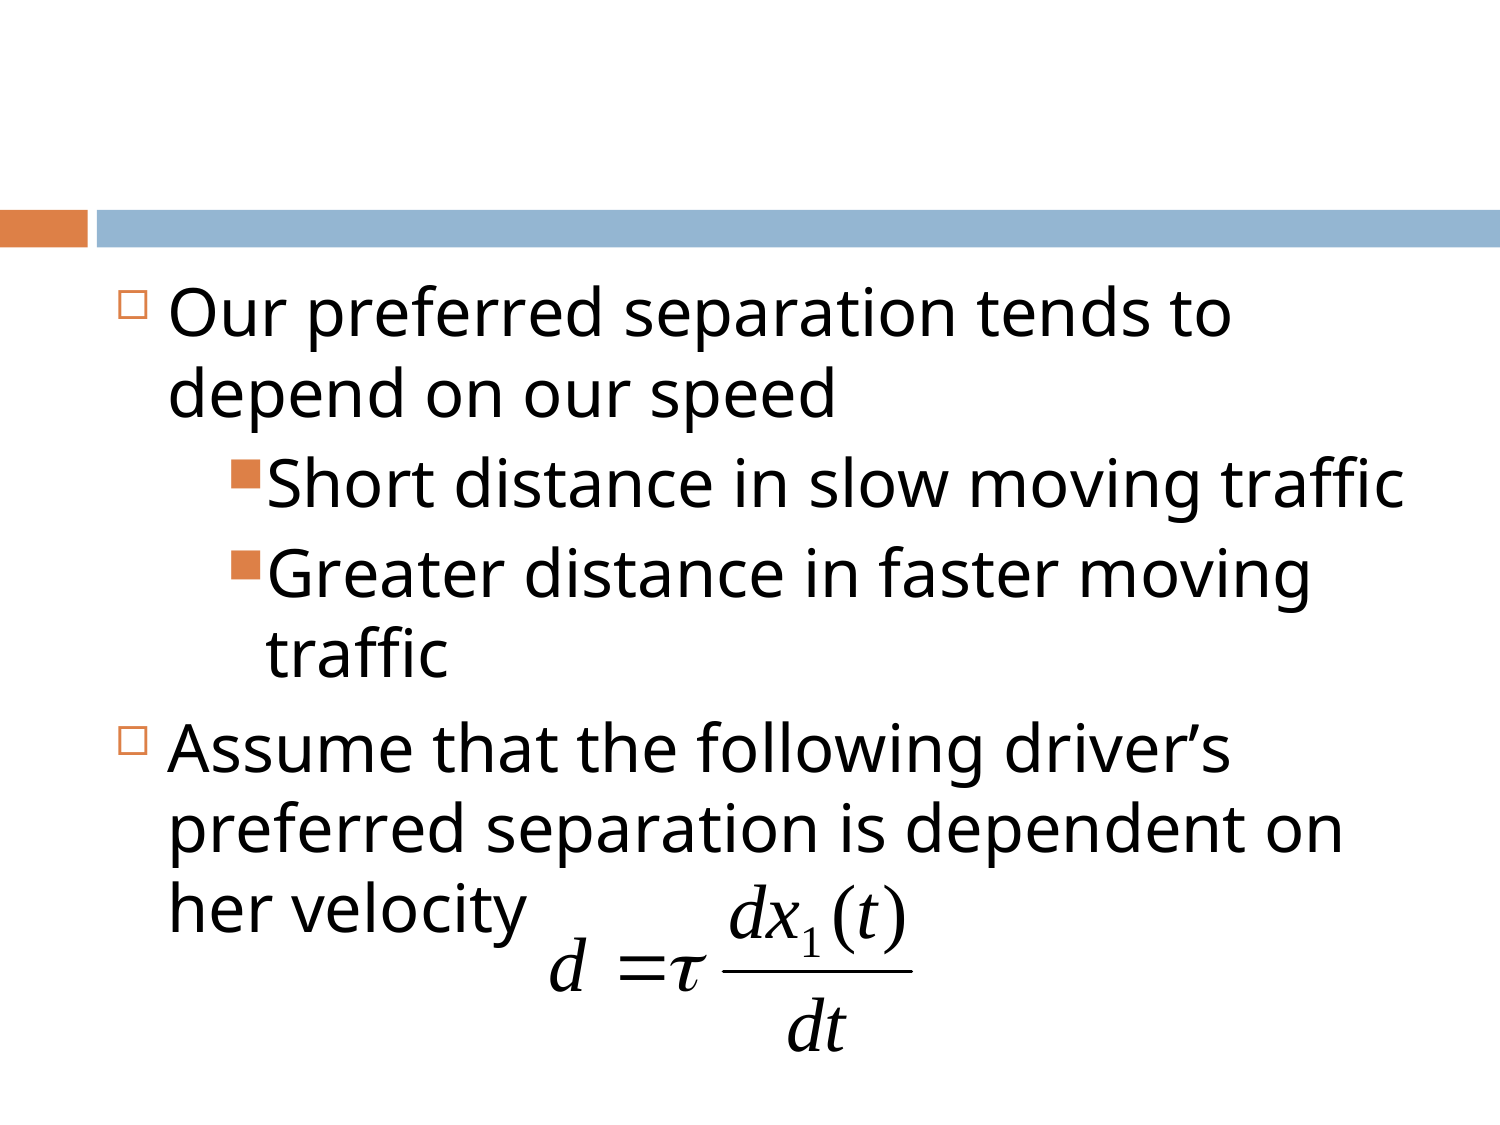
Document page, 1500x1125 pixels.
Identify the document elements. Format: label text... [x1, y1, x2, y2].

chart [537, 862, 925, 1069]
list Our preferred separation tends to depend on our speed Short distance in slow moving traffic Greater distance in faster moving traffic Assume that the following driver’s preferred separation is dependent on her velocity [100, 262, 1438, 1000]
